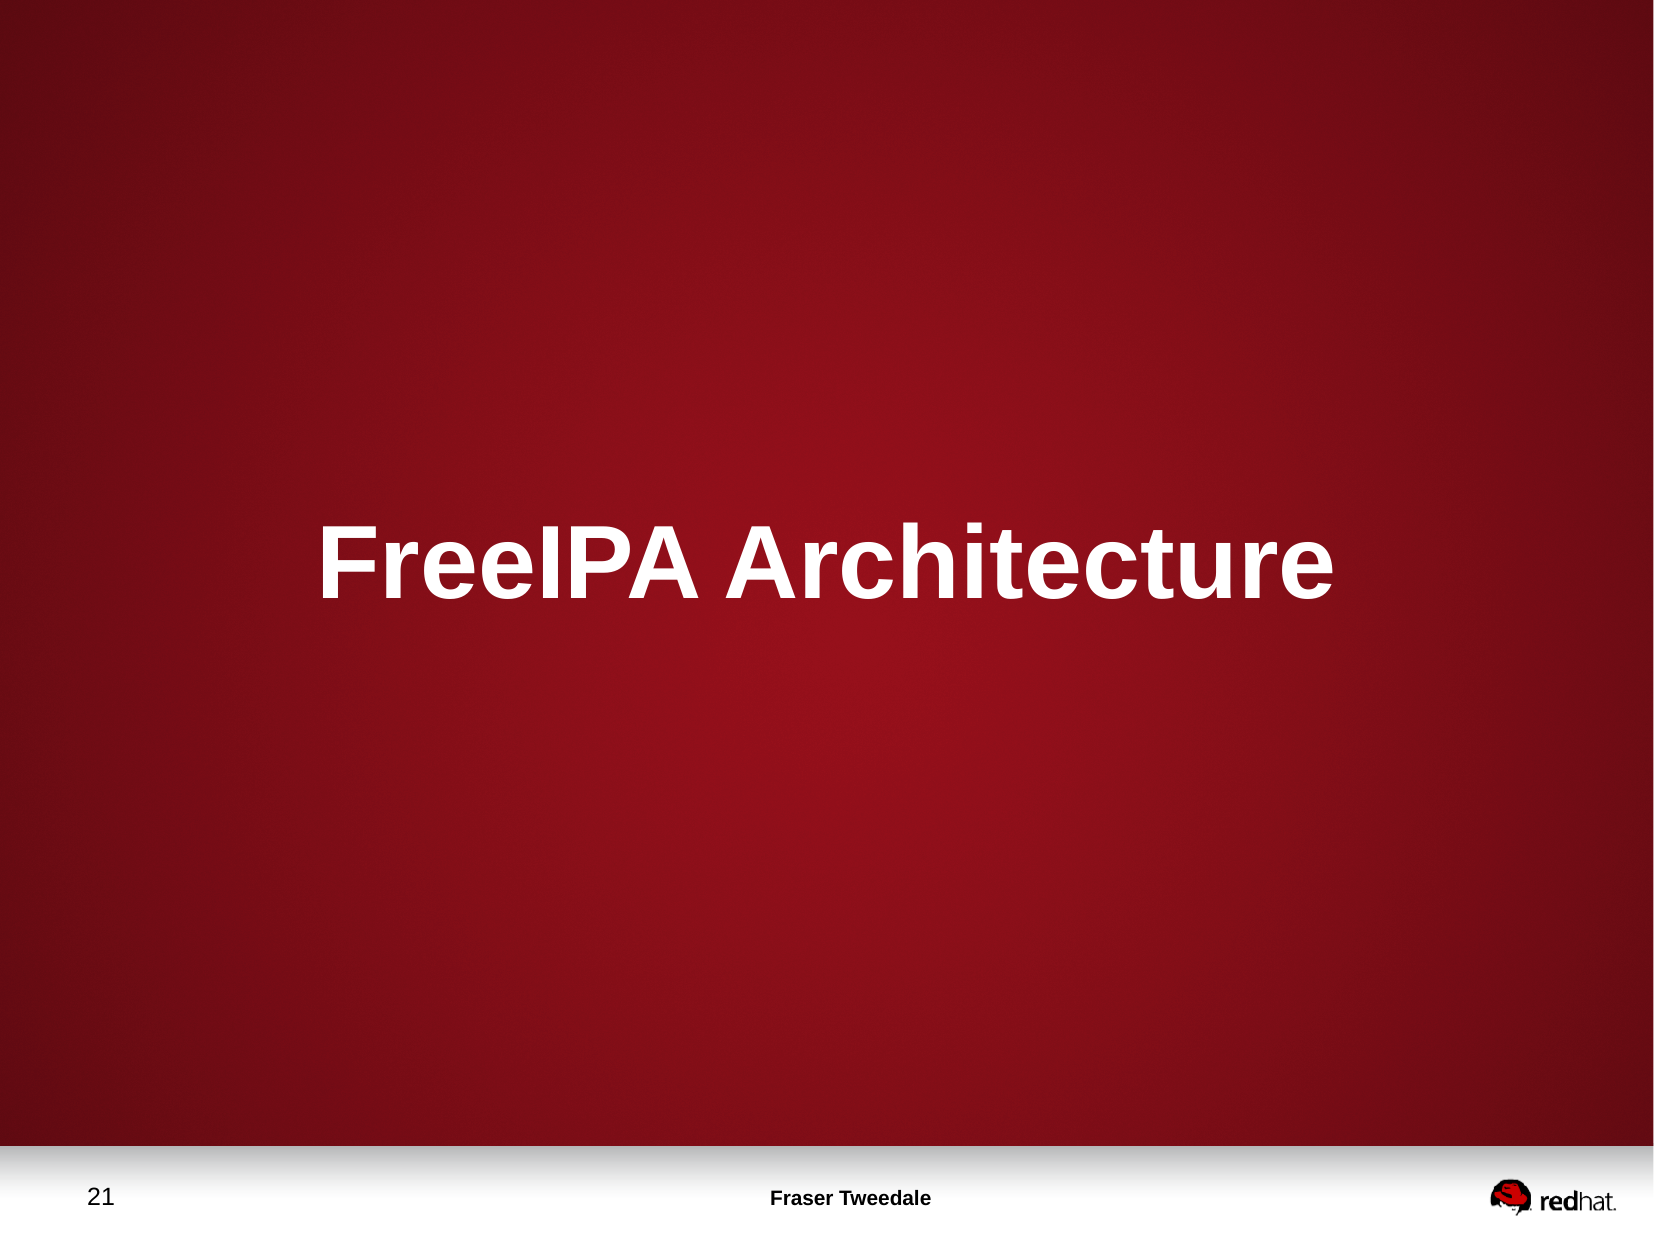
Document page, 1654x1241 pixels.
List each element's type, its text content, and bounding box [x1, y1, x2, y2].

picture [0, 0, 1654, 1241]
title FreeIPA Architecture [82, 262, 1571, 862]
